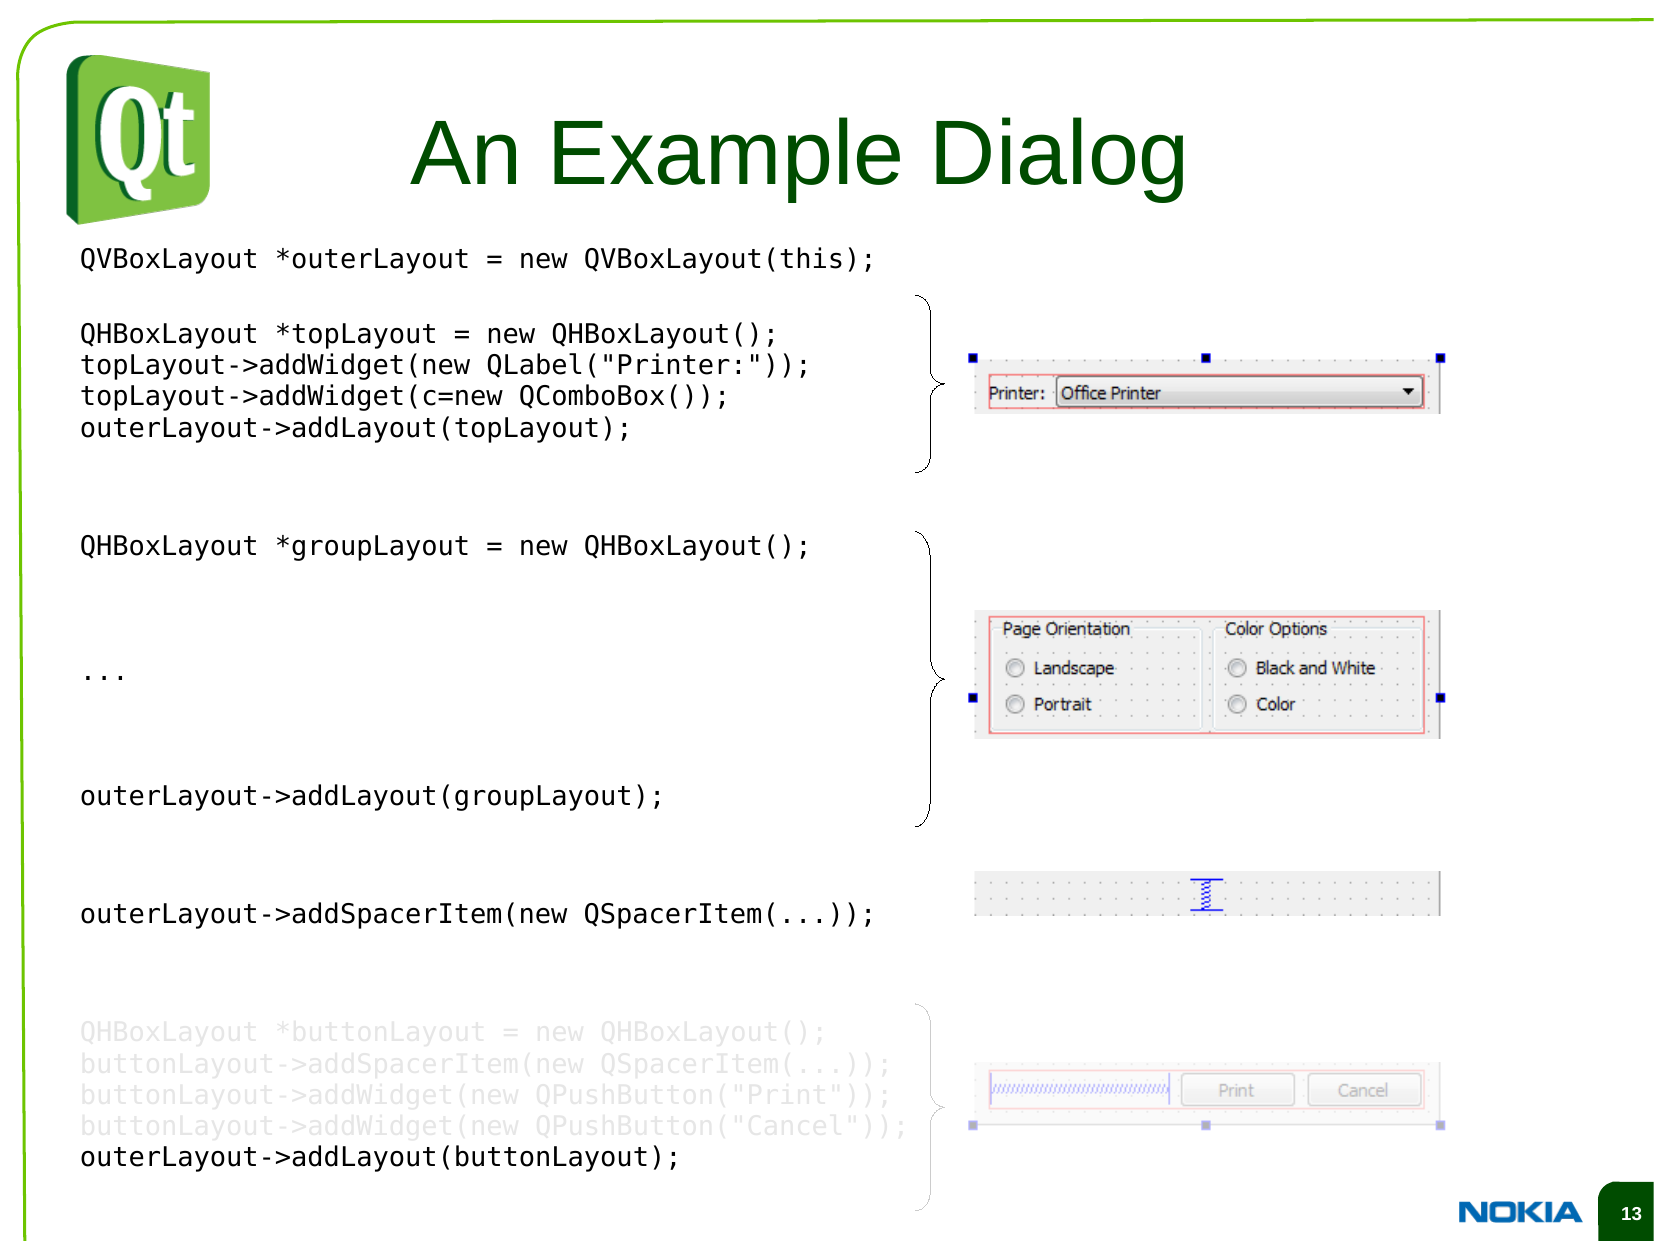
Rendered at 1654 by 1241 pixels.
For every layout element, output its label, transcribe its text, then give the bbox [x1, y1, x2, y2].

picture [66, 55, 210, 225]
picture [1459, 1201, 1583, 1223]
picture [967, 352, 1447, 414]
title An Example Dialog [263, 49, 1339, 257]
picture [967, 1062, 1447, 1132]
text_box QVBoxLayout *outerLayout = new QVBoxLayout(this); QHBoxLayout *topLayout = new QHBoxLayout(); topLayout->addWidget(new QLabel("Printer:")); topLayout->addWidget(c=new QComboBox()); outerLayout->addLayout(topLayout); QHBoxLayout *groupLayout = new QHBoxLayout(); ... outerLayout->addLayout(groupLayout); outerLayout->addSpacerItem(new QSpacerItem(...)); QHBoxLayout *buttonLayout = new QHBoxLayout(); buttonLayout->addSpacerItem(new QSpacerItem(...)); buttonLayout->addWidget(new QPushButton("Print")); buttonLayout->addWidget(new QPushButton("Cancel")); outerLayout->addLayout(buttonLayout); [0, 236, 924, 1220]
picture [967, 610, 1447, 739]
picture [967, 871, 1447, 916]
